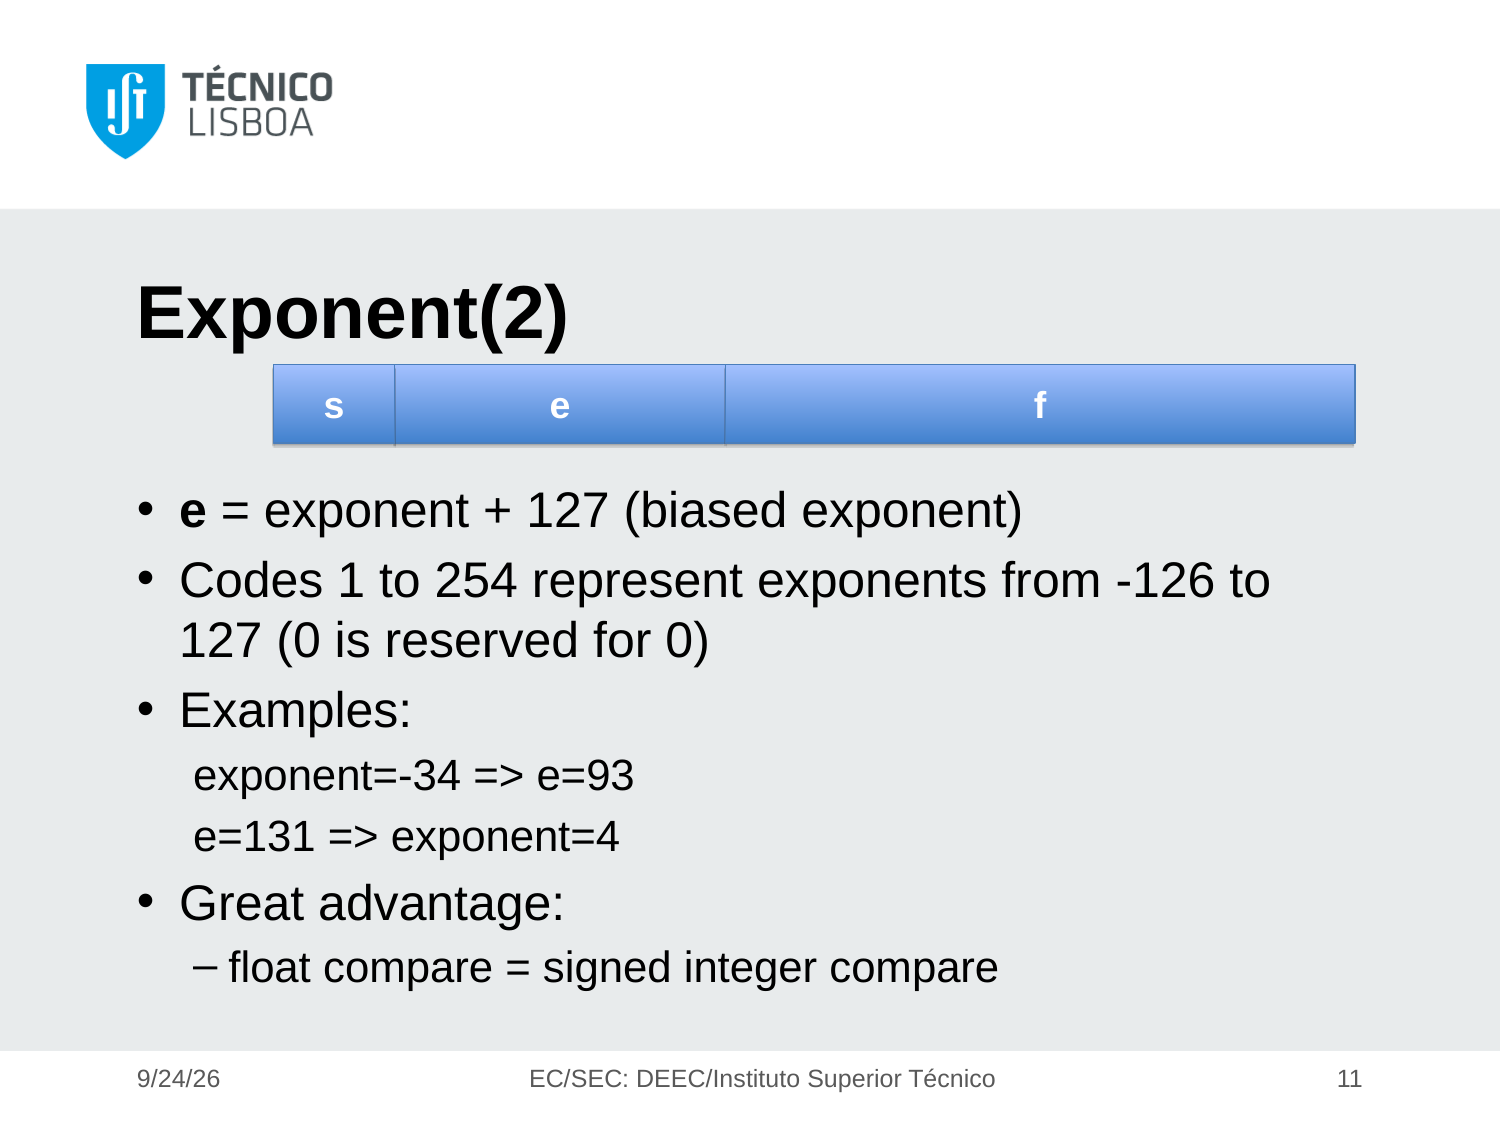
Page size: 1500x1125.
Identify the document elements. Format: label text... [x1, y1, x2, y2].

text_box e [395, 364, 725, 443]
title Exponent(2) [121, 237, 1378, 381]
list e = exponent + 127 (biased exponent) Codes 1 to 254 represent exponents from -126 to 127 (0 is reserved for 0) Examples: exponent=-34 => e=93 e=131 => exponent=4 Great advantage: float compare = signed integer compare [121, 400, 1378, 1005]
slide_number 11/15/18 [121, 1052, 425, 1103]
text_box s [273, 364, 395, 443]
text_box f [725, 364, 1355, 443]
slide_number <number> [1077, 1052, 1378, 1103]
picture [0, 0, 1500, 1125]
footer EC/SEC: DEEC/Instituto Superior Técnico [512, 1052, 1021, 1103]
